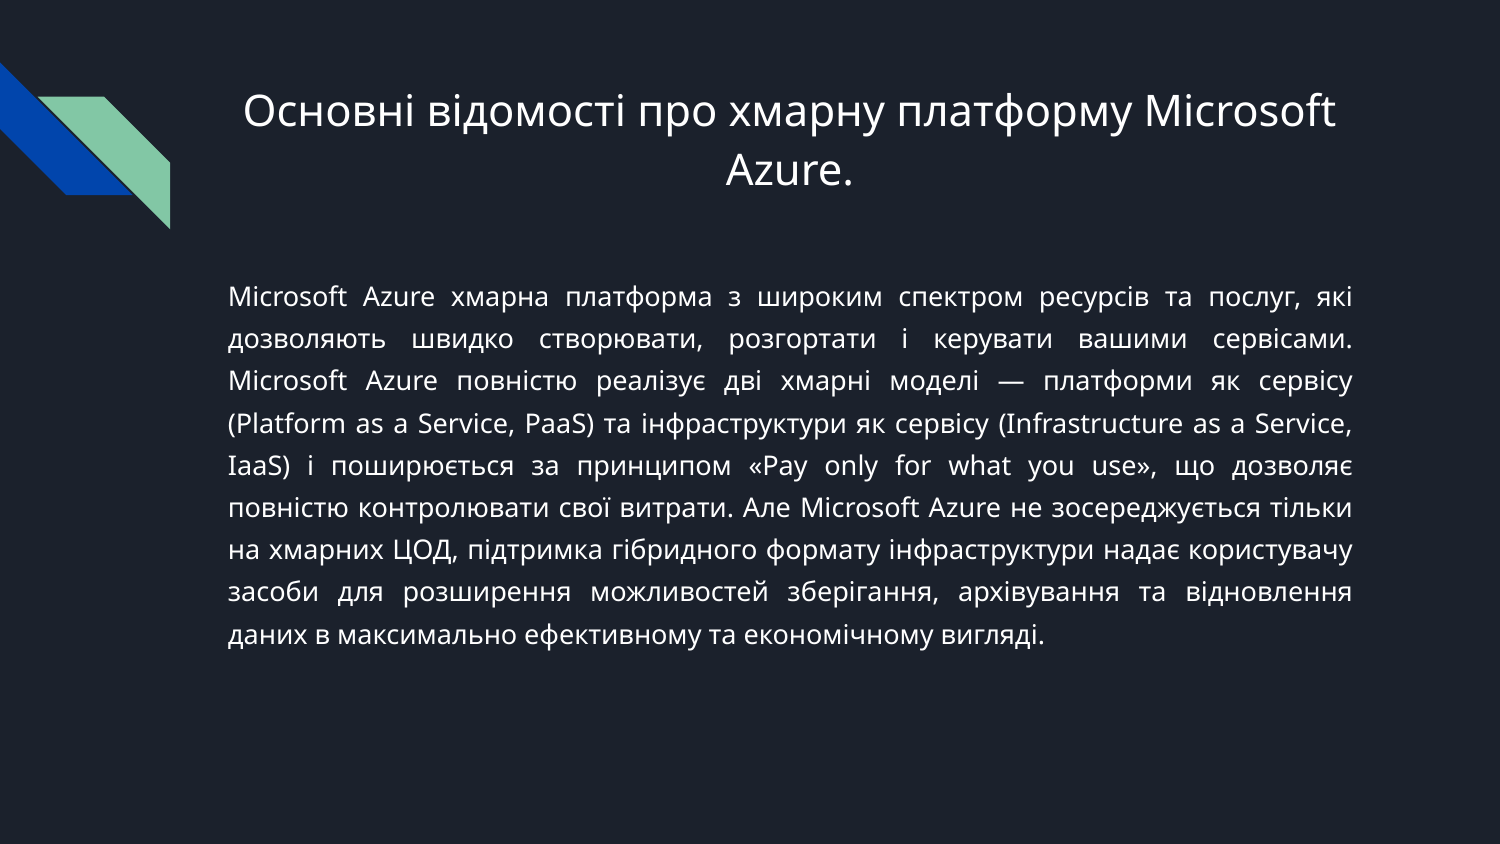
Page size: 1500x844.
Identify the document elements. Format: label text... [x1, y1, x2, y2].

title Основні відомості про хмарну платформу Microsoft Azure. [212, 64, 1368, 215]
list Microsoft Azure хмарна платформа з широким спектром ресурсів та послуг, які дозволяють швидко створювати, розгортати і керувати вашими сервісами. Microsoft Azure повністю реалізує дві хмарні моделі — платформи як сервісу (Platform as a Service, PaaS) та інфраструктури як сервісу (Infrastructure as a Service, IaaS) і поширюється за принципом «Pay only for what you use», що дозволяє повністю контролювати свої витрати. Але Microsoft Azure не зосереджується тільки на хмарних ЦОД, підтримка гібридного формату інфраструктури надає користувачу засоби для розширення можливостей зберігання, архівування та відновлення даних в максимально ефективному та економічному вигляді. [212, 257, 1368, 735]
